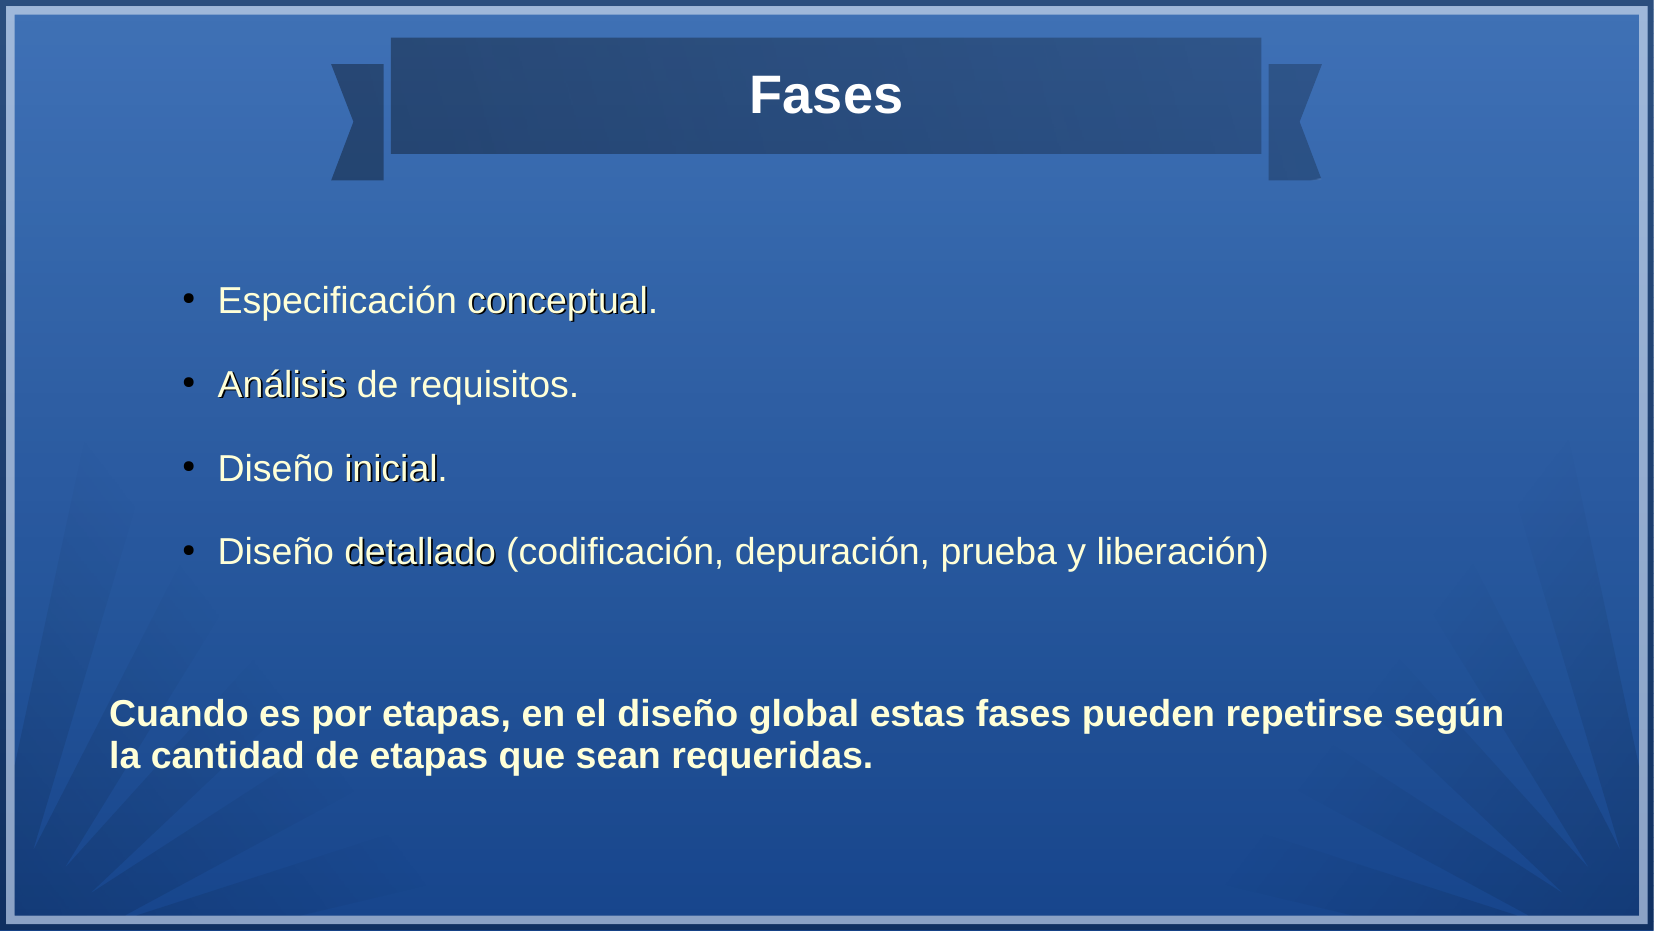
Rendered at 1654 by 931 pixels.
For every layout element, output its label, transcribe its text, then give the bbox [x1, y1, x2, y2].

text_box Cuando es por etapas, en el diseño global estas fases pueden repetirse según la cantidad de etapas que sean requeridas. [94, 685, 1536, 784]
title Fases [389, 35, 1264, 154]
text_box Especificación conceptual. Análisis de requisitos. Diseño inicial. Diseño detallado (codificación, depuración, prueba y liberación) [129, 271, 1536, 581]
